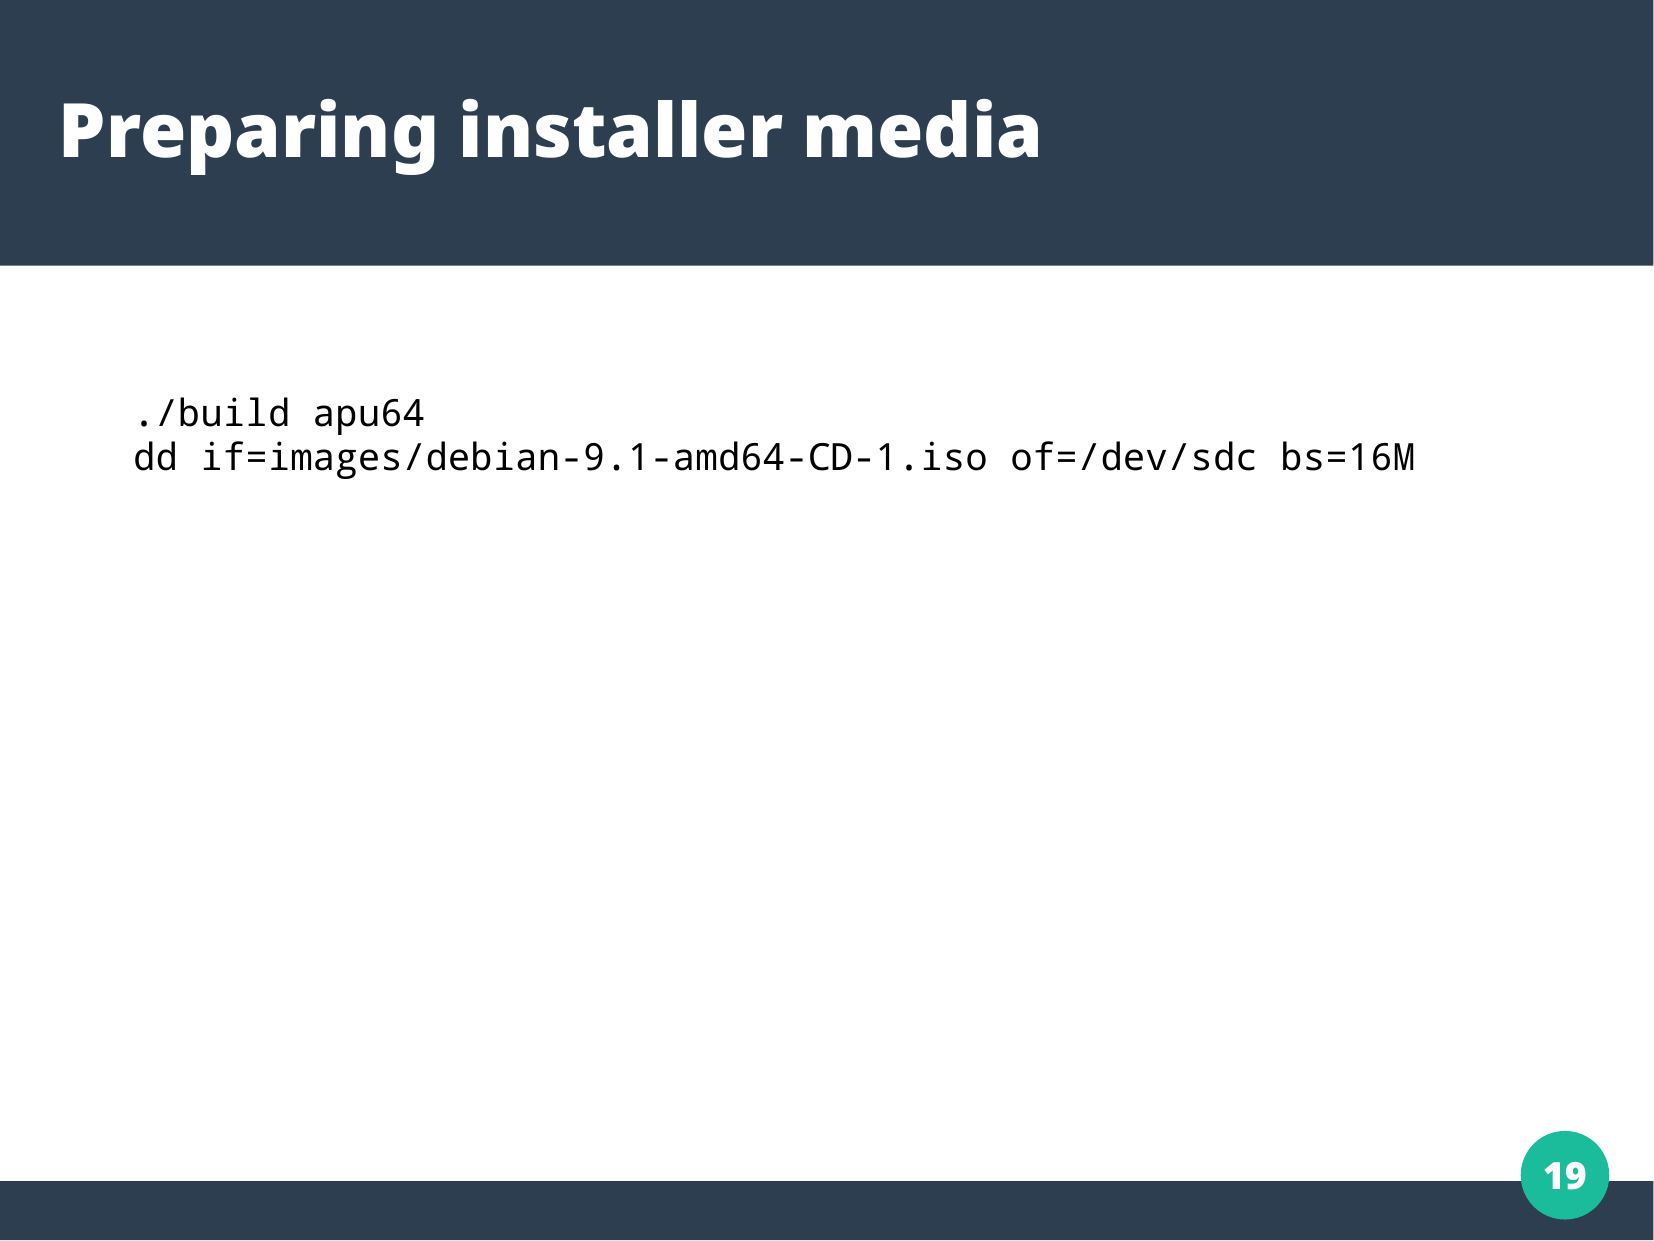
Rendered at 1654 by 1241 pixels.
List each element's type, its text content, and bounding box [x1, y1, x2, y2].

title Preparing installer media [59, 49, 1595, 207]
text_box ./build apu64 dd if=images/debian-9.1-amd64-CD-1.iso of=/dev/sdc bs=16M [118, 383, 1536, 487]
